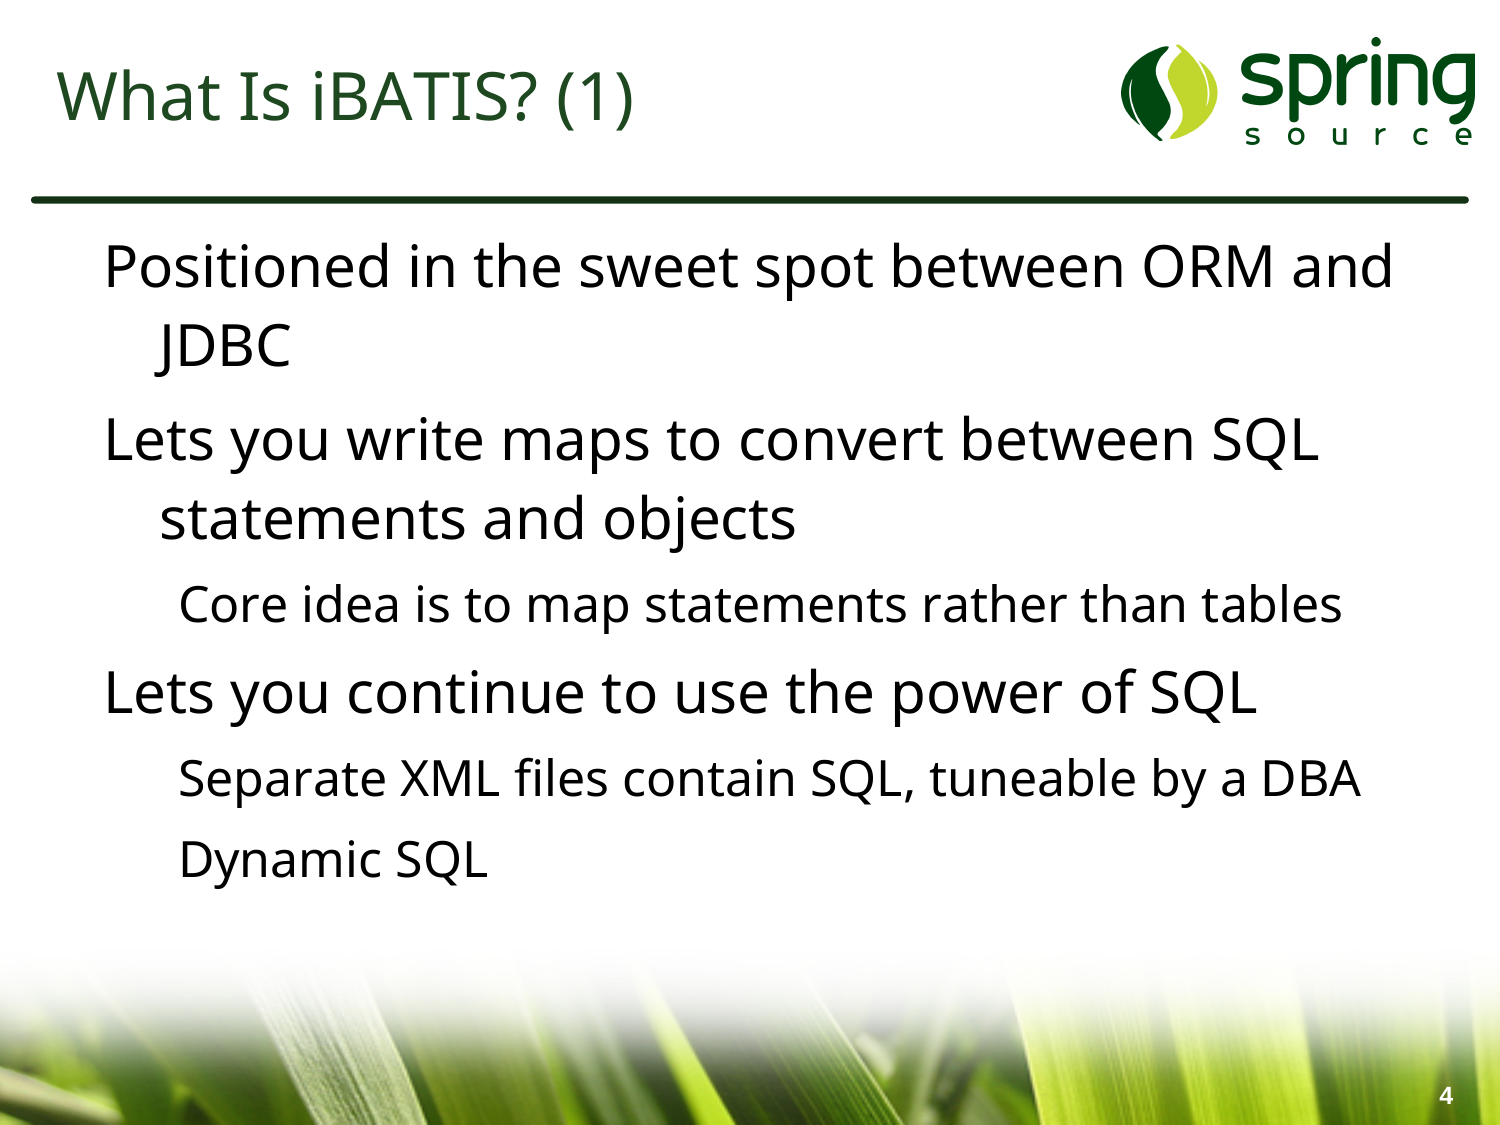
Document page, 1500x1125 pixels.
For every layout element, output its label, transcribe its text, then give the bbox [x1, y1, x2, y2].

list Positioned in the sweet spot between ORM and JDBC Lets you write maps to convert between SQL statements and objects Core idea is to map statements rather than tables Lets you continue to use the power of SQL Separate XML files contain SQL, tuneable by a DBA Dynamic SQL [103, 224, 1426, 992]
picture [0, 944, 1500, 1125]
title What Is iBATIS? (1)‏ [56, 14, 1089, 176]
picture [1121, 37, 1475, 145]
